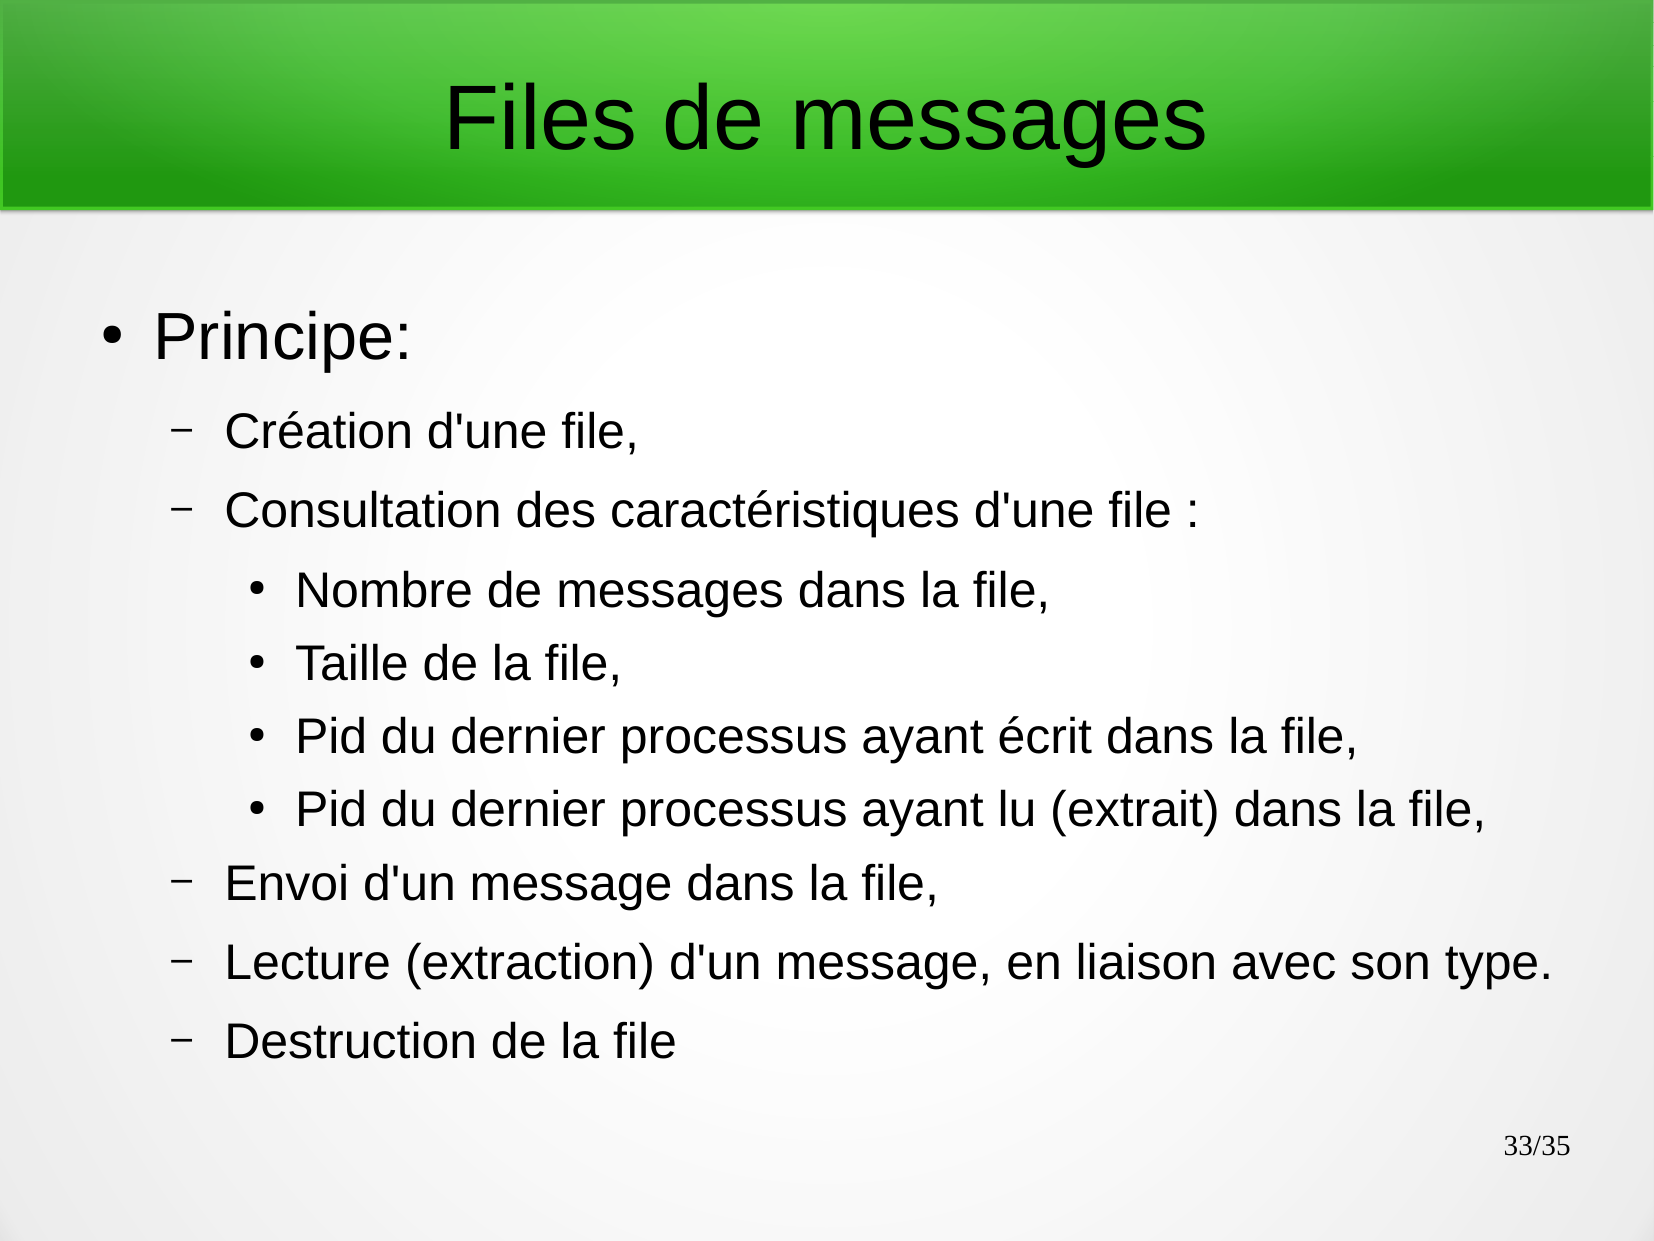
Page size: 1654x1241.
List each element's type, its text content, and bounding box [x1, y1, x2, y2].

list Principe: Création d'une file, Consultation des caractéristiques d'une file : Nombre de messages dans la file, Taille de la file, Pid du dernier processus ayant écrit dans la file, Pid du dernier processus ayant lu (extrait) dans la file, Envoi d'un message dans la file, Lecture (extraction) d'un message, en liaison avec son type. Destruction de la file [82, 299, 1571, 1070]
title Files de messages [82, 47, 1571, 189]
